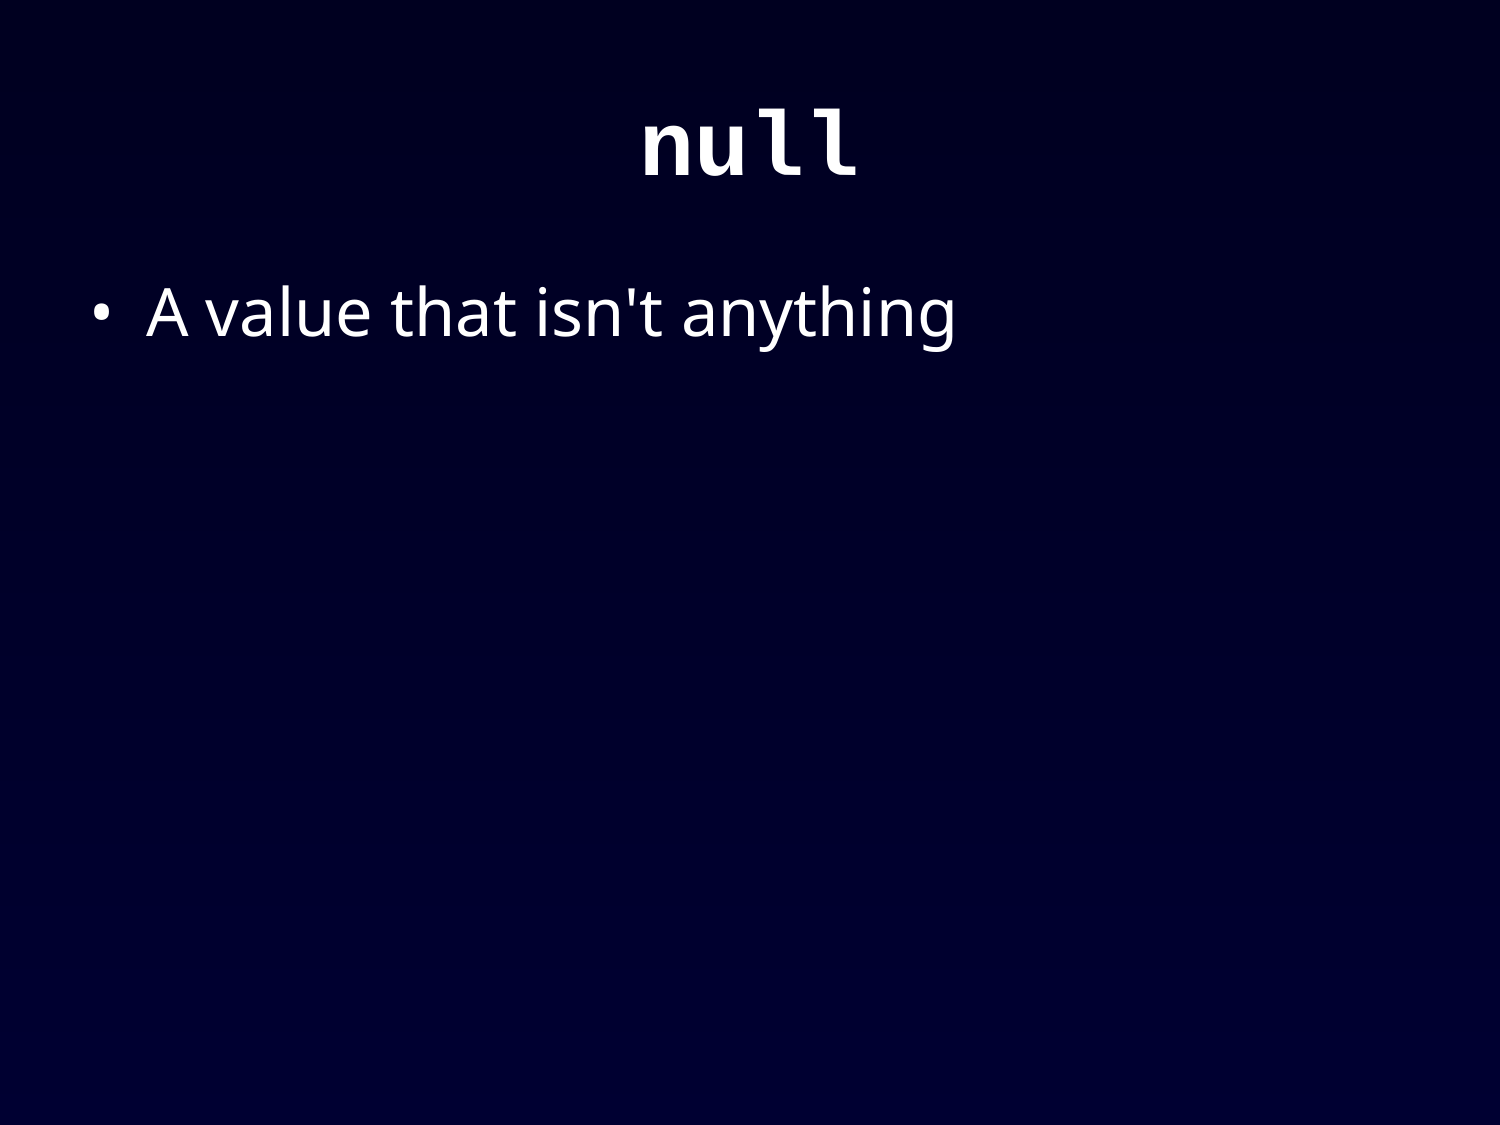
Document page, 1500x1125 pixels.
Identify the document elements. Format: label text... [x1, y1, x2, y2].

title null [75, 45, 1426, 233]
list A value that isn't anything [75, 262, 1426, 1101]
